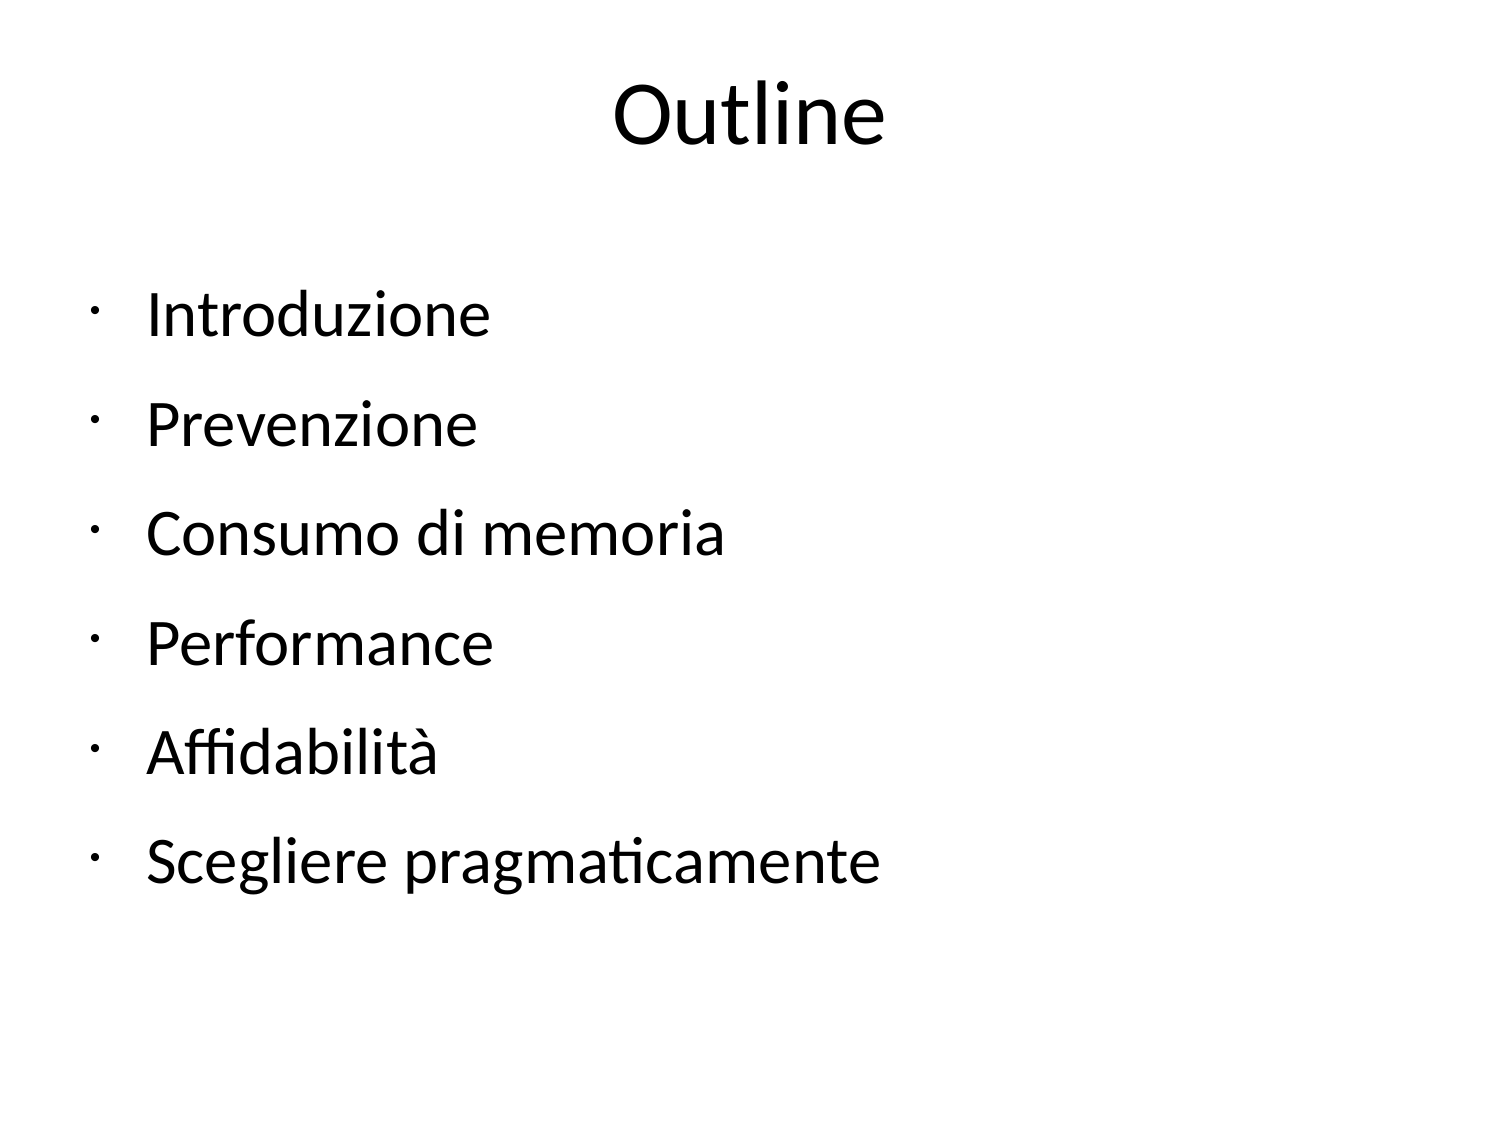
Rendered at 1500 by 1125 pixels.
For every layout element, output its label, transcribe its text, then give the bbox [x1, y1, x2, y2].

title Outline [75, 45, 1425, 233]
list Introduzione Prevenzione Consumo di memoria Performance Affidabilità Scegliere pragmaticamente [75, 262, 1425, 1005]
